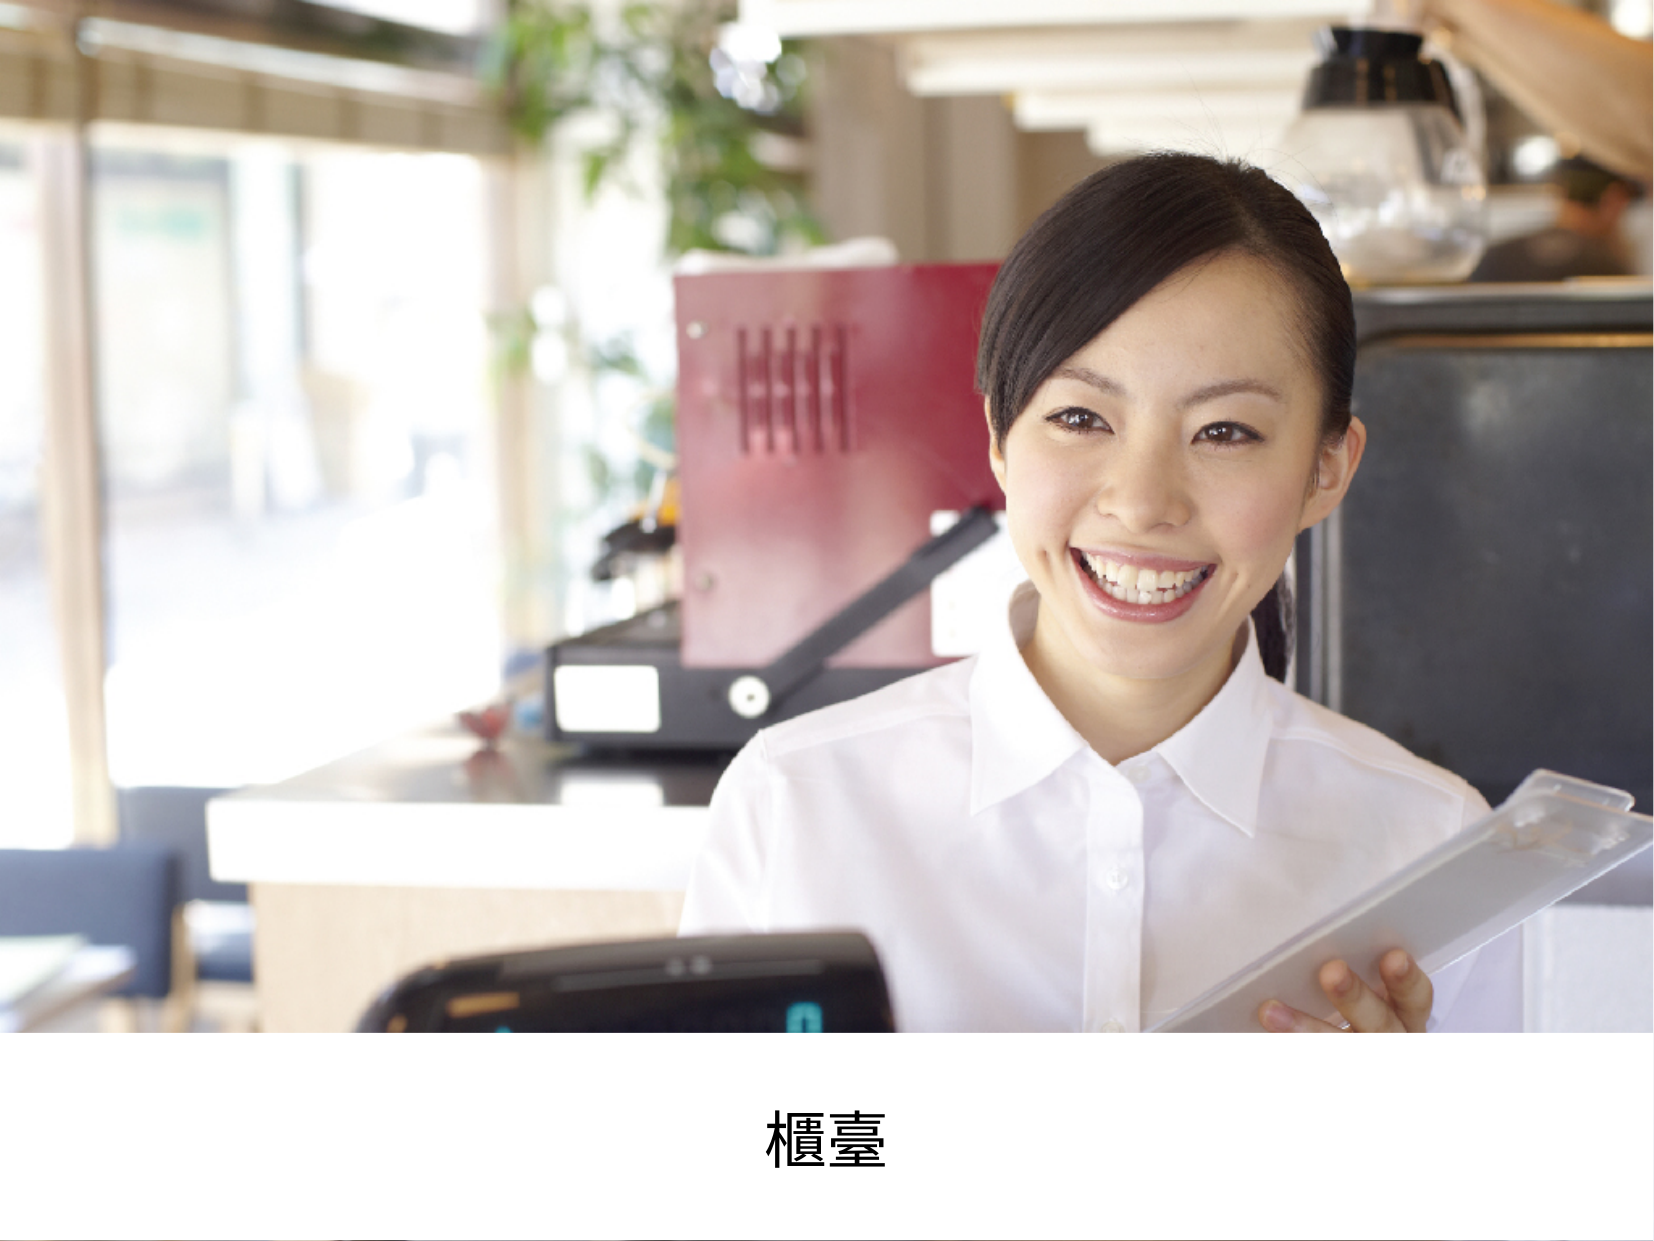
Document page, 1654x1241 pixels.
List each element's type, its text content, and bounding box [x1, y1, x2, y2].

title 櫃臺 [0, 1032, 1654, 1241]
picture [0, 0, 1654, 1032]
